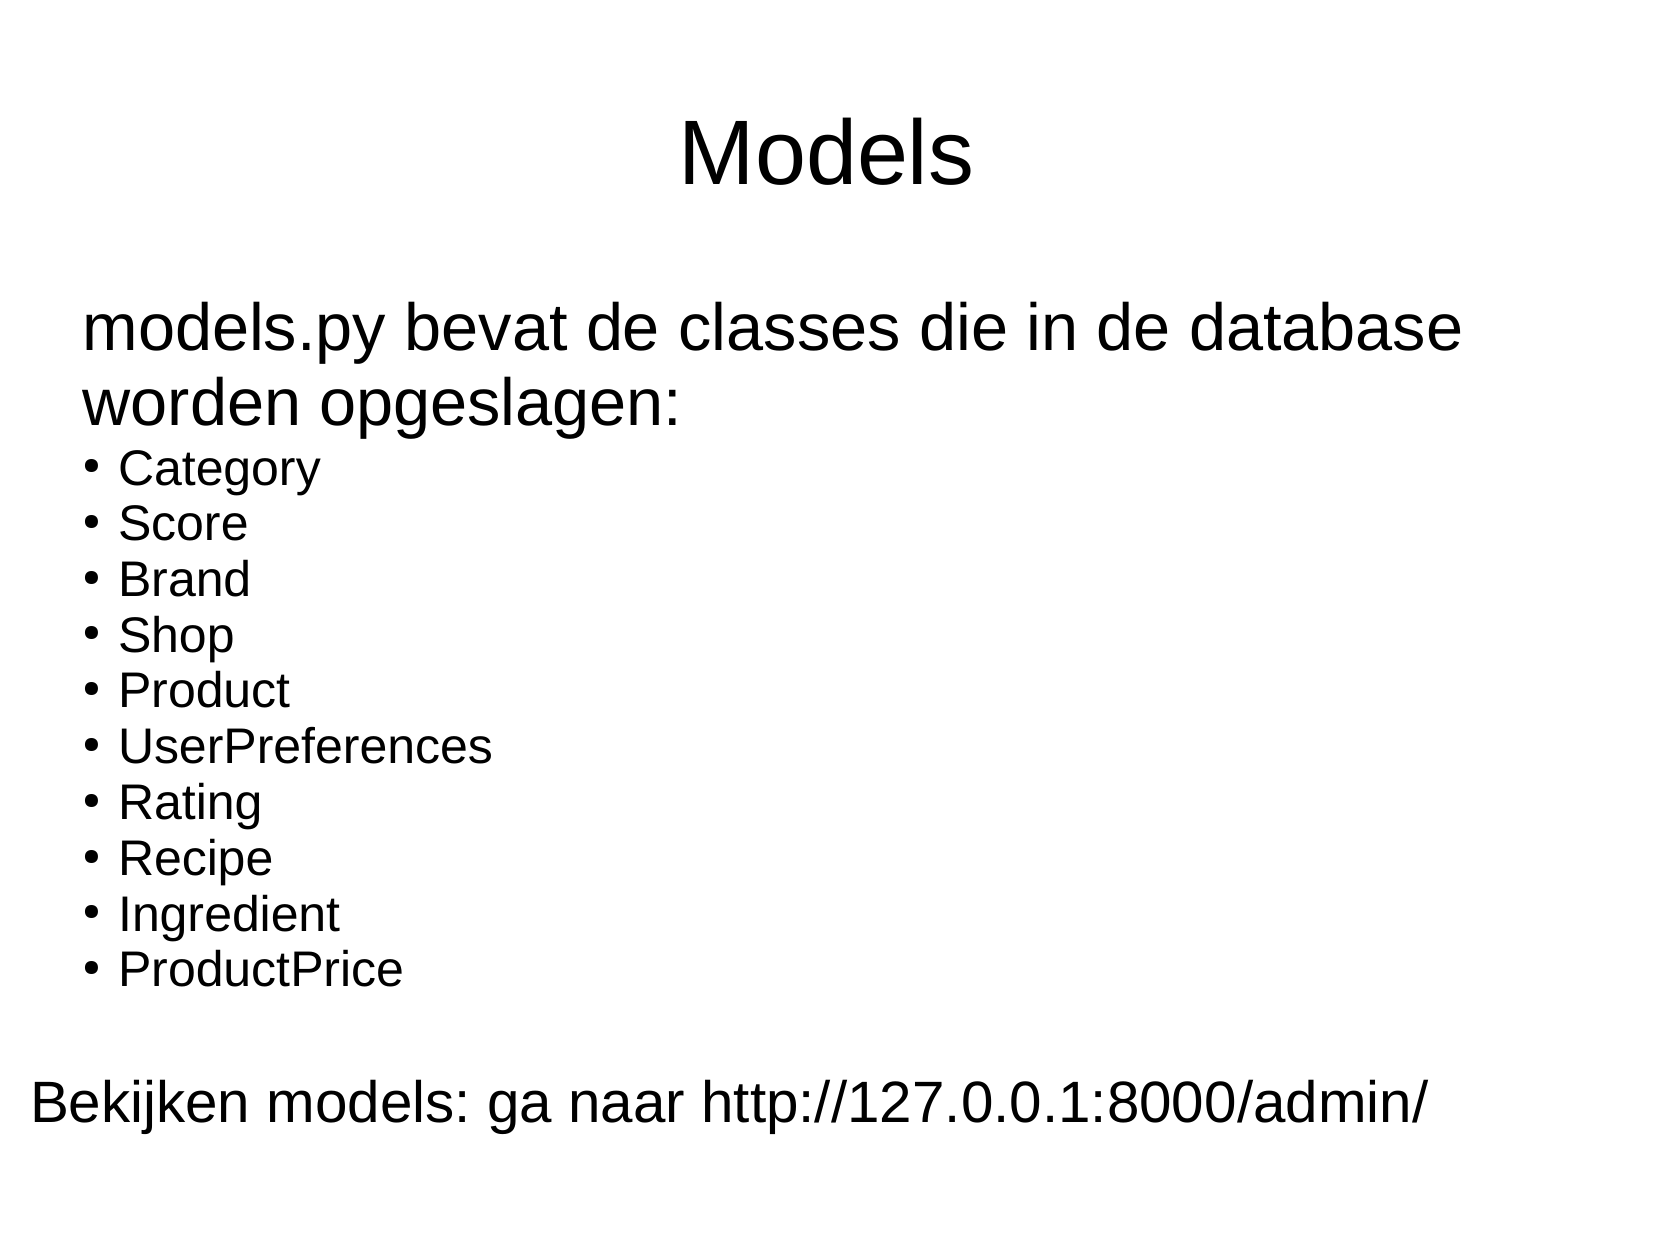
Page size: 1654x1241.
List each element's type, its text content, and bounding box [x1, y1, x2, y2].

subtitle models.py bevat de classes die in de database worden opgeslagen: Category Score Brand Shop Product UserPreferences Rating Recipe Ingredient ProductPrice [82, 290, 1571, 1065]
title Models [82, 49, 1571, 257]
text_box Bekijken models: ga naar http://127.0.0.1:8000/admin/ [30, 1065, 1654, 1140]
